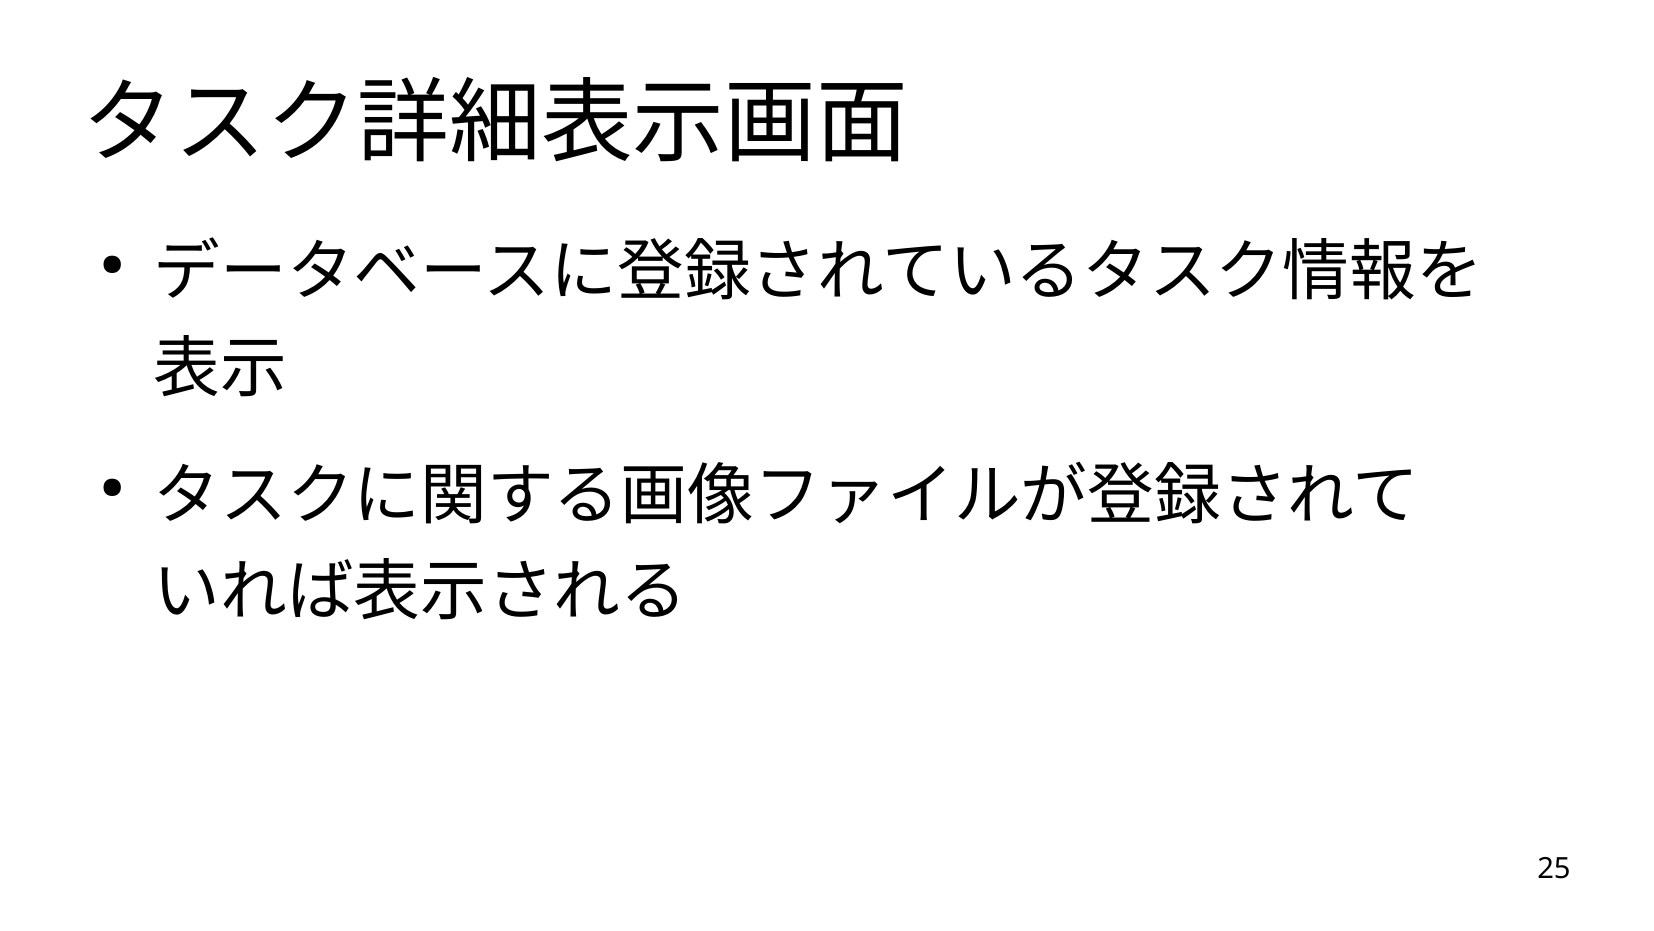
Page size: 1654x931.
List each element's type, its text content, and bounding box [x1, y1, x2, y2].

title タスク詳細表示画面 [82, 37, 1571, 193]
list データベースに登録されているタスク情報を 表示 タスクに関する画像ファイルが登録されて いれば表示される [82, 217, 1571, 758]
